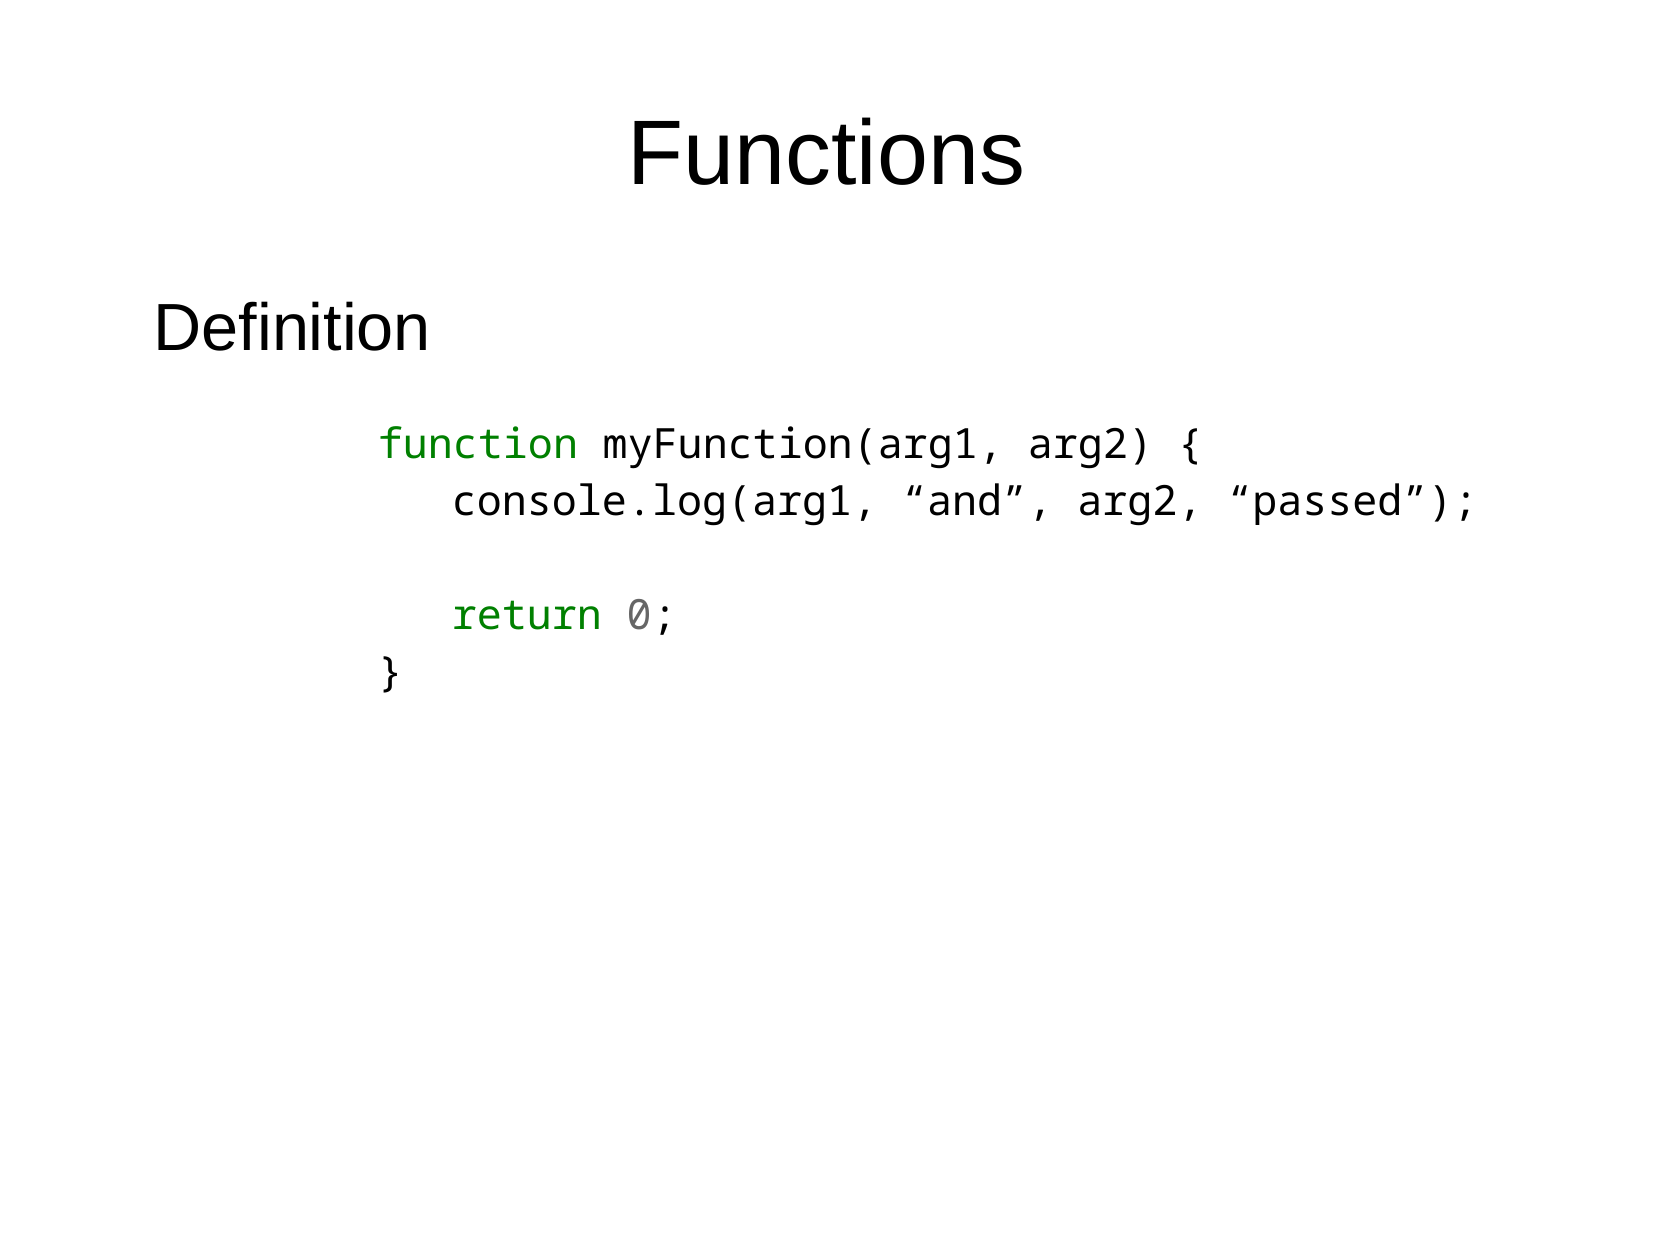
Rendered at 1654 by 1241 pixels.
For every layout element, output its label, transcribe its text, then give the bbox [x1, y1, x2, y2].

list Definition [82, 290, 1571, 1010]
text_box function myFunction(arg1, arg2) { console.log(arg1, “and”, arg2, “passed”); return 0; } [377, 413, 1488, 657]
title Functions [82, 49, 1571, 257]
